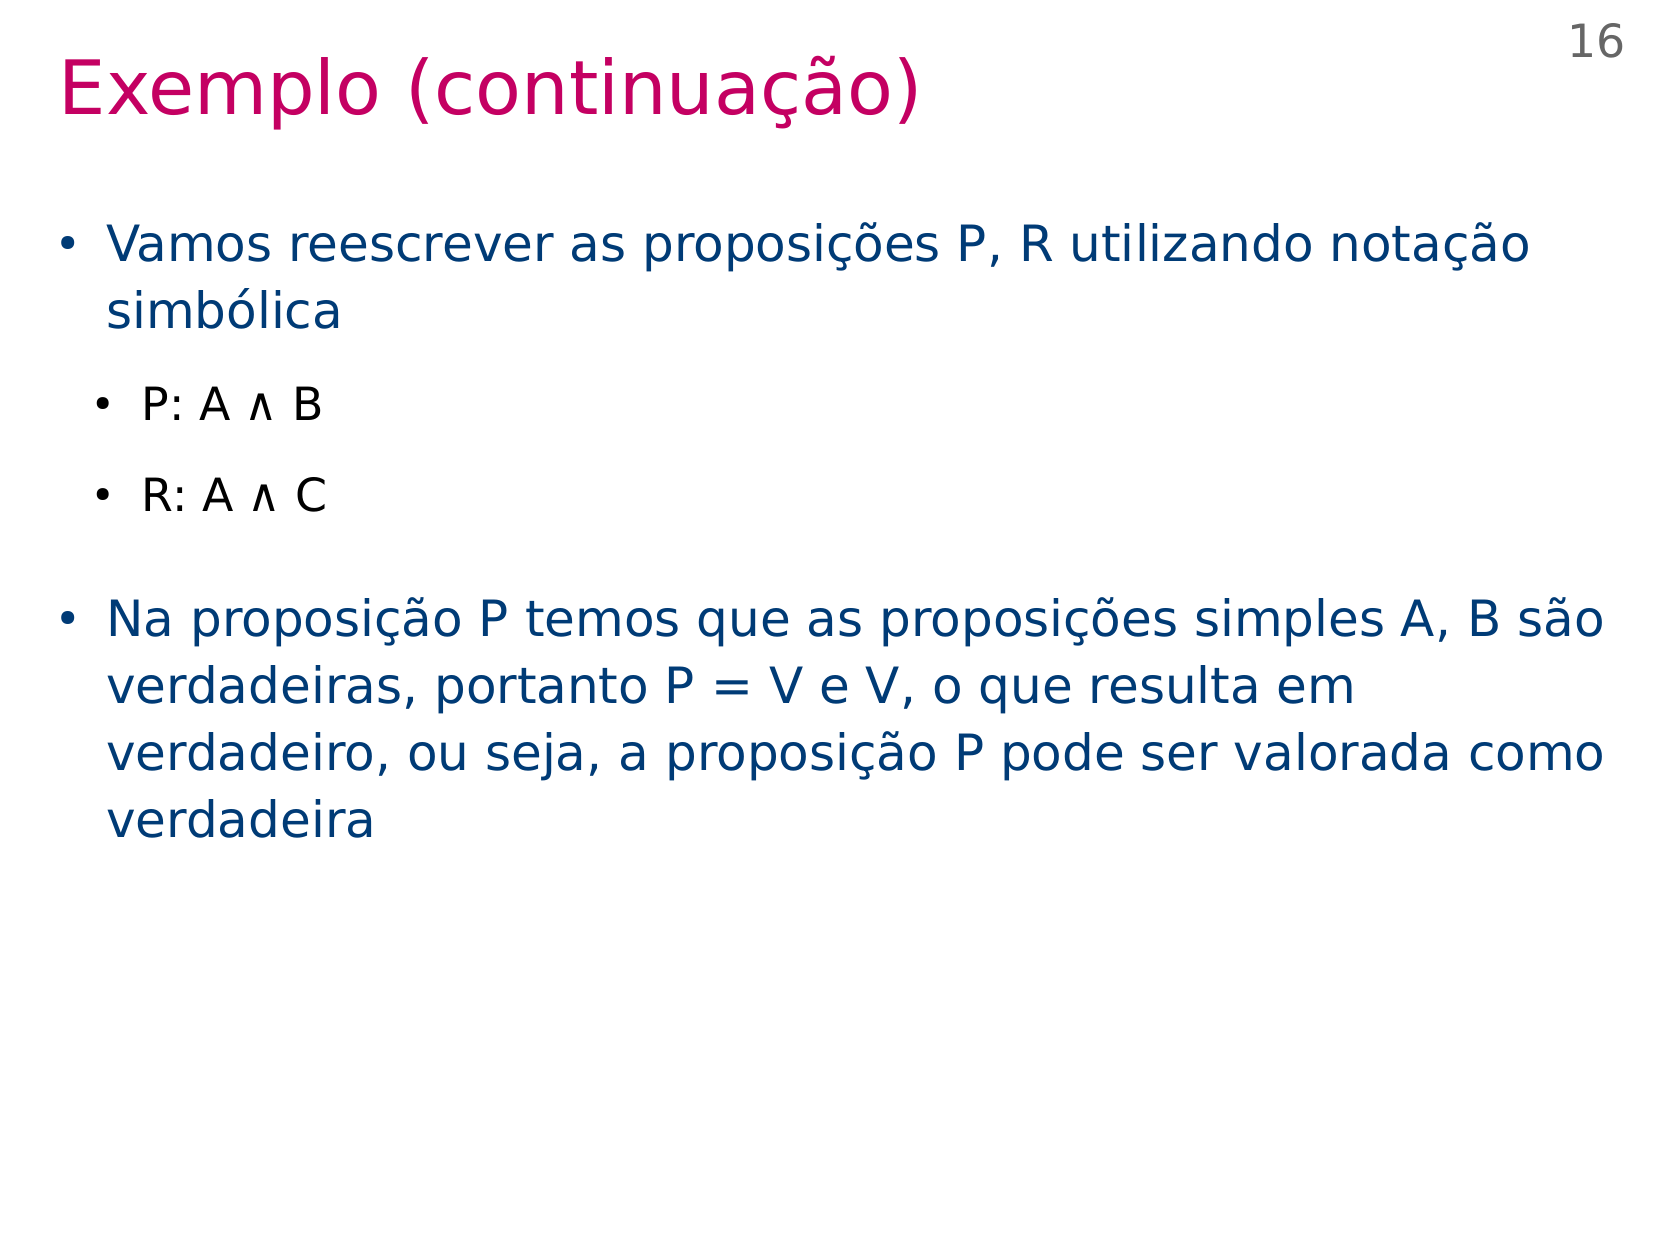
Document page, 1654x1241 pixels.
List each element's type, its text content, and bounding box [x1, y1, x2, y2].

list Vamos reescrever as proposições P, R utilizando notação simbólica P: A ∧ B R: A ∧ C Na proposição P temos que as proposições simples A, B são verdadeiras, portanto P = V e V, o que resulta em verdadeiro, ou seja, a proposição P pode ser valorada como verdadeira [59, 206, 1625, 1211]
title Exemplo (continuação) [59, 29, 1625, 148]
